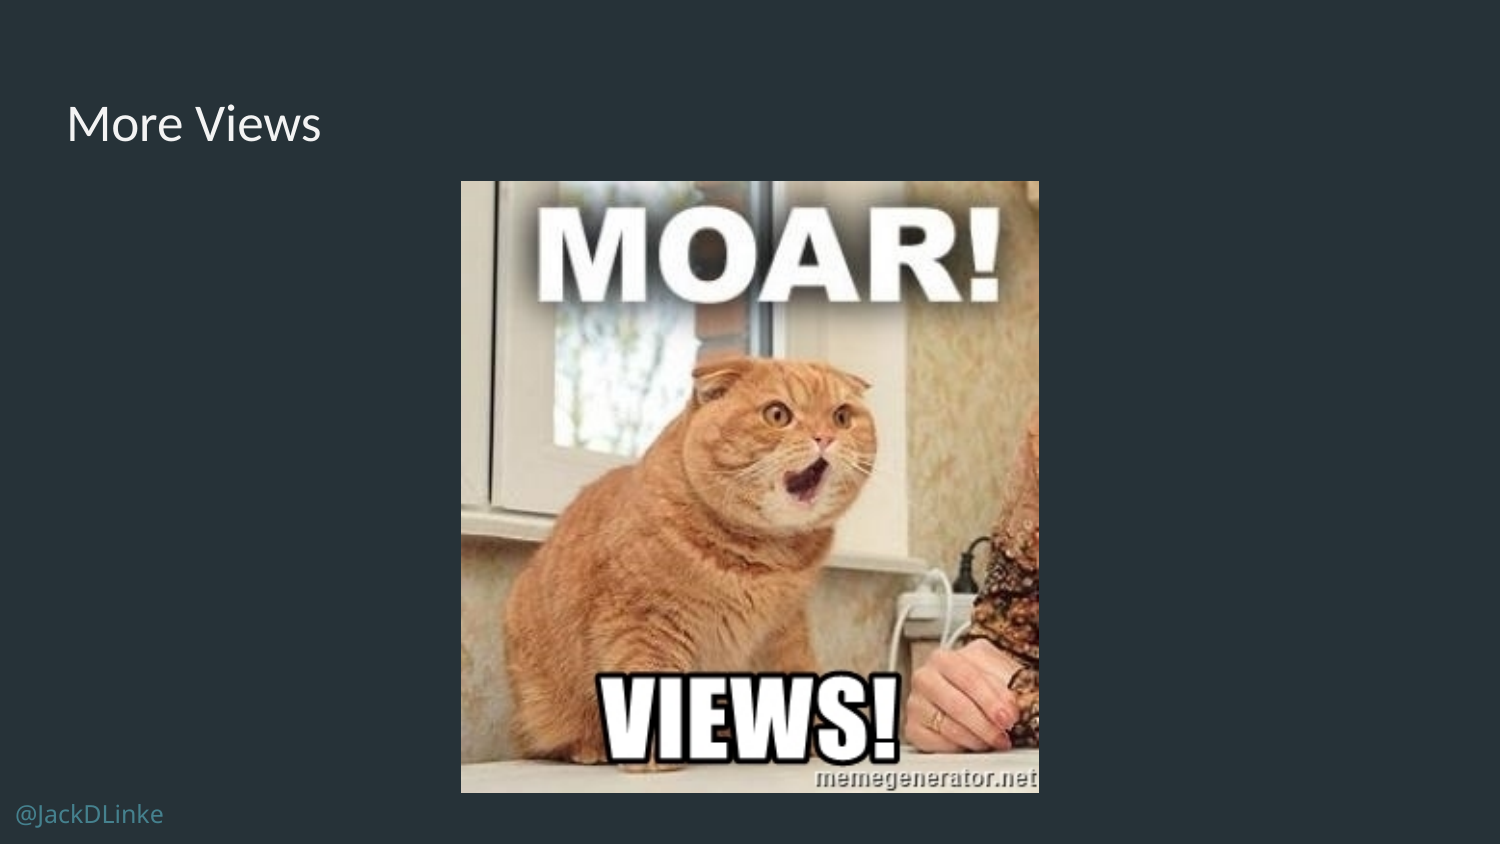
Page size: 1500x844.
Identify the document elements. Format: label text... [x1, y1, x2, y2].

title More Views [51, 72, 1449, 167]
picture [461, 181, 1039, 793]
